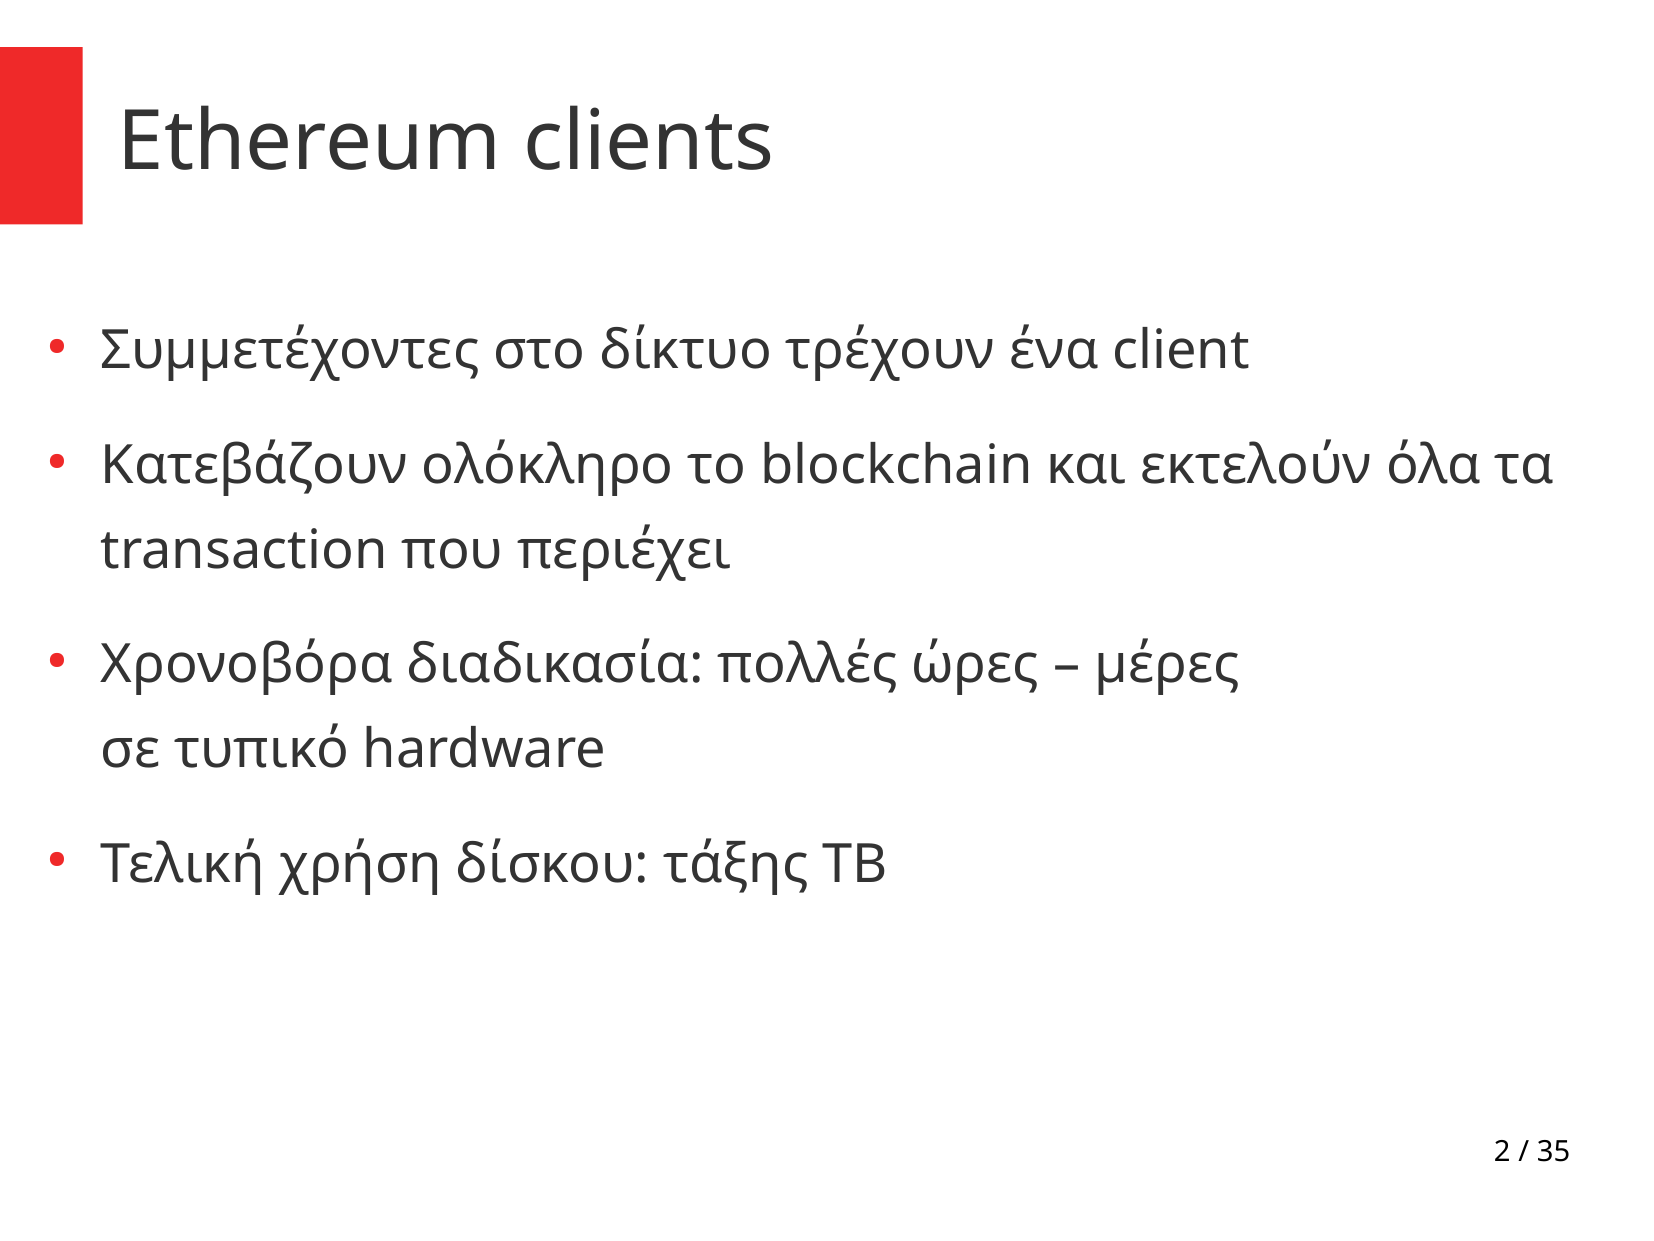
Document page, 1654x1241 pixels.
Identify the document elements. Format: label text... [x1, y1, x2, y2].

title Ethereum clients [117, 29, 1571, 245]
list Συμμετέχοντες στο δίκτυο τρέχουν ένα client Κατεβάζουν ολόκληρο το blockchain και εκτελούν όλα τα transaction που περιέχει Χρονοβόρα διαδικασία: πολλές ώρες – μέρες σε τυπικό hardware Τελική χρήση δίσκου: τάξης TB [29, 300, 1620, 1111]
